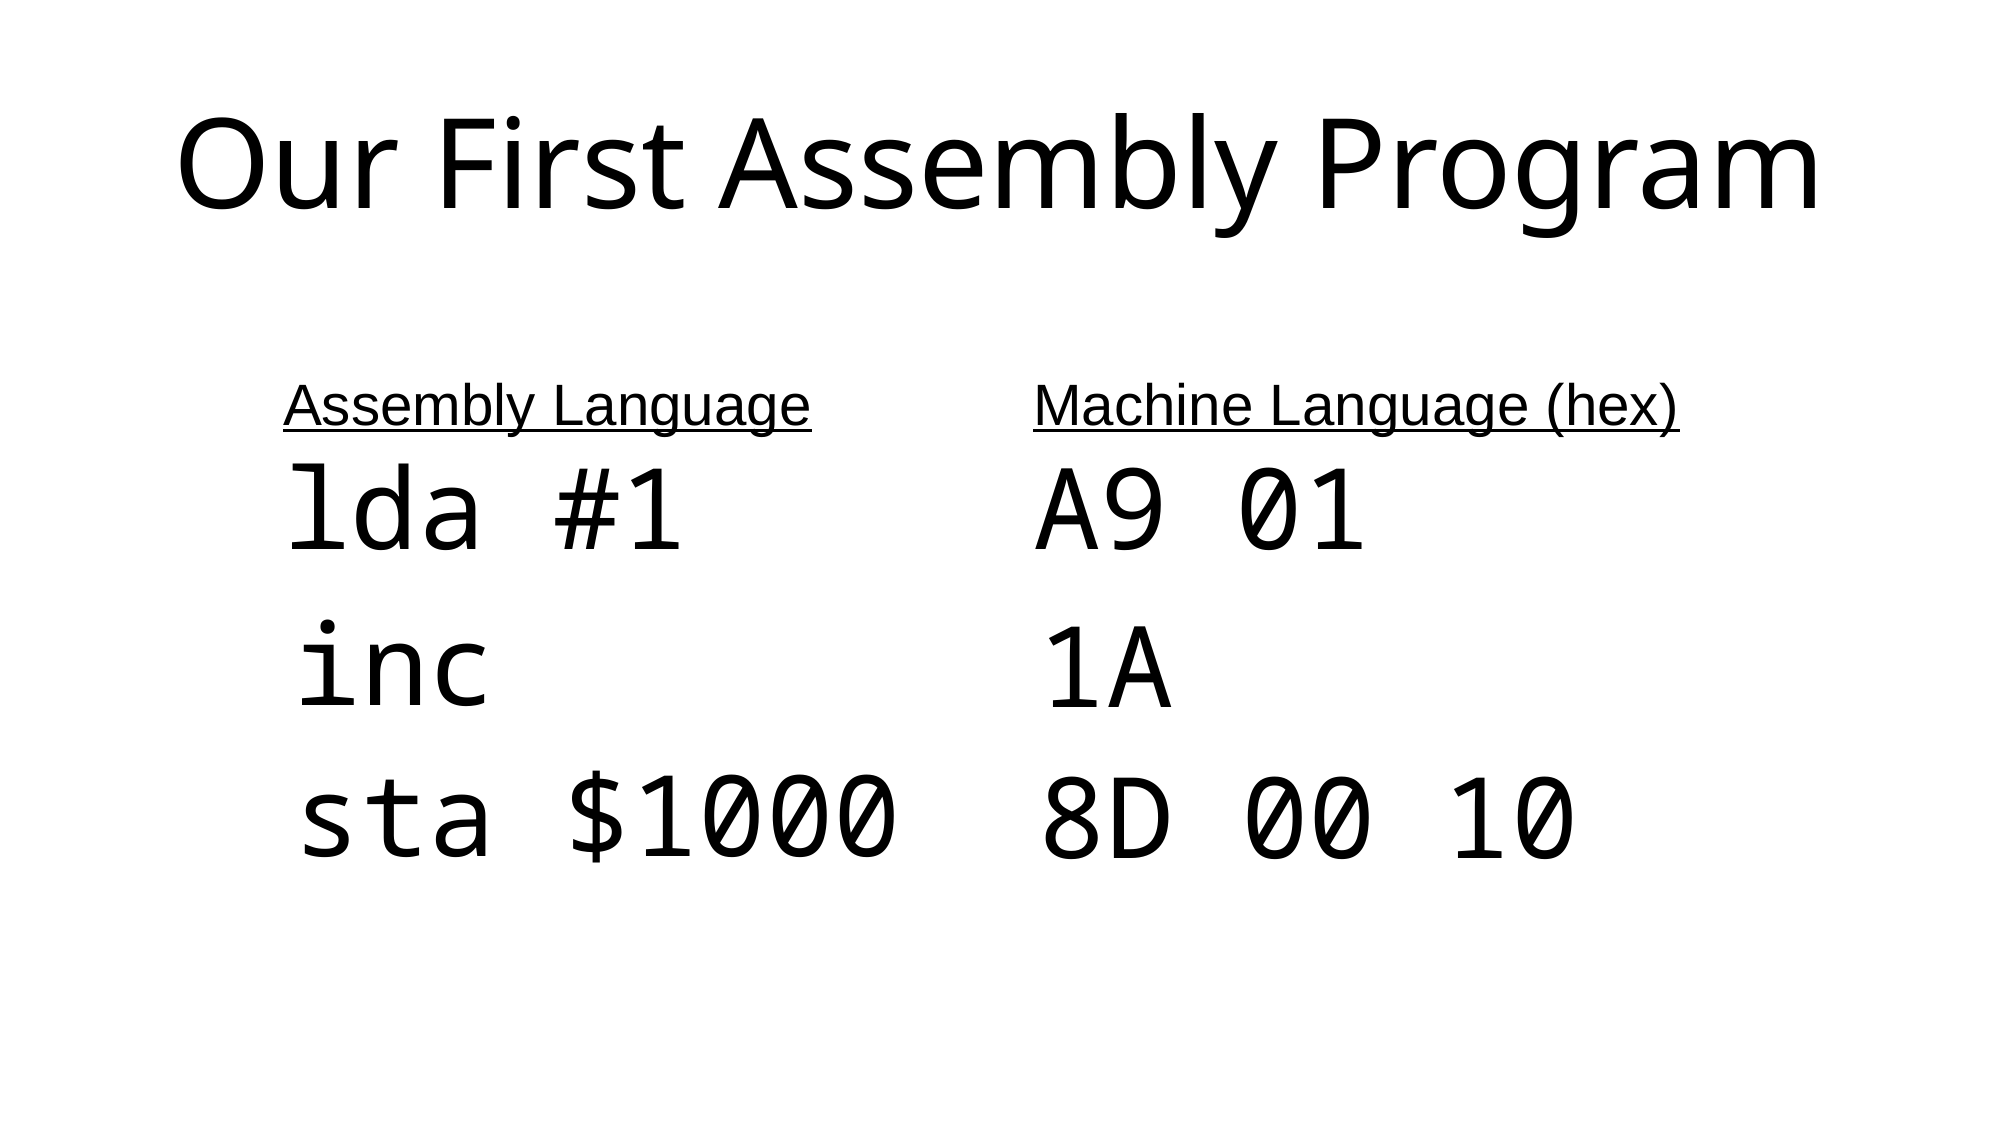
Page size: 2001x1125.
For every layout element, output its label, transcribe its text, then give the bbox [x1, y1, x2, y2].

text_box inc [278, 585, 514, 736]
text_box 8D 00 10 [1023, 738, 1699, 891]
title Our First Assembly Program [137, 59, 1863, 278]
text_box 1A [1023, 587, 1216, 738]
text_box Assembly Language Machine Language (hex) lda #1 A9 01 [268, 360, 1771, 651]
text_box sta $1000 [278, 736, 925, 888]
